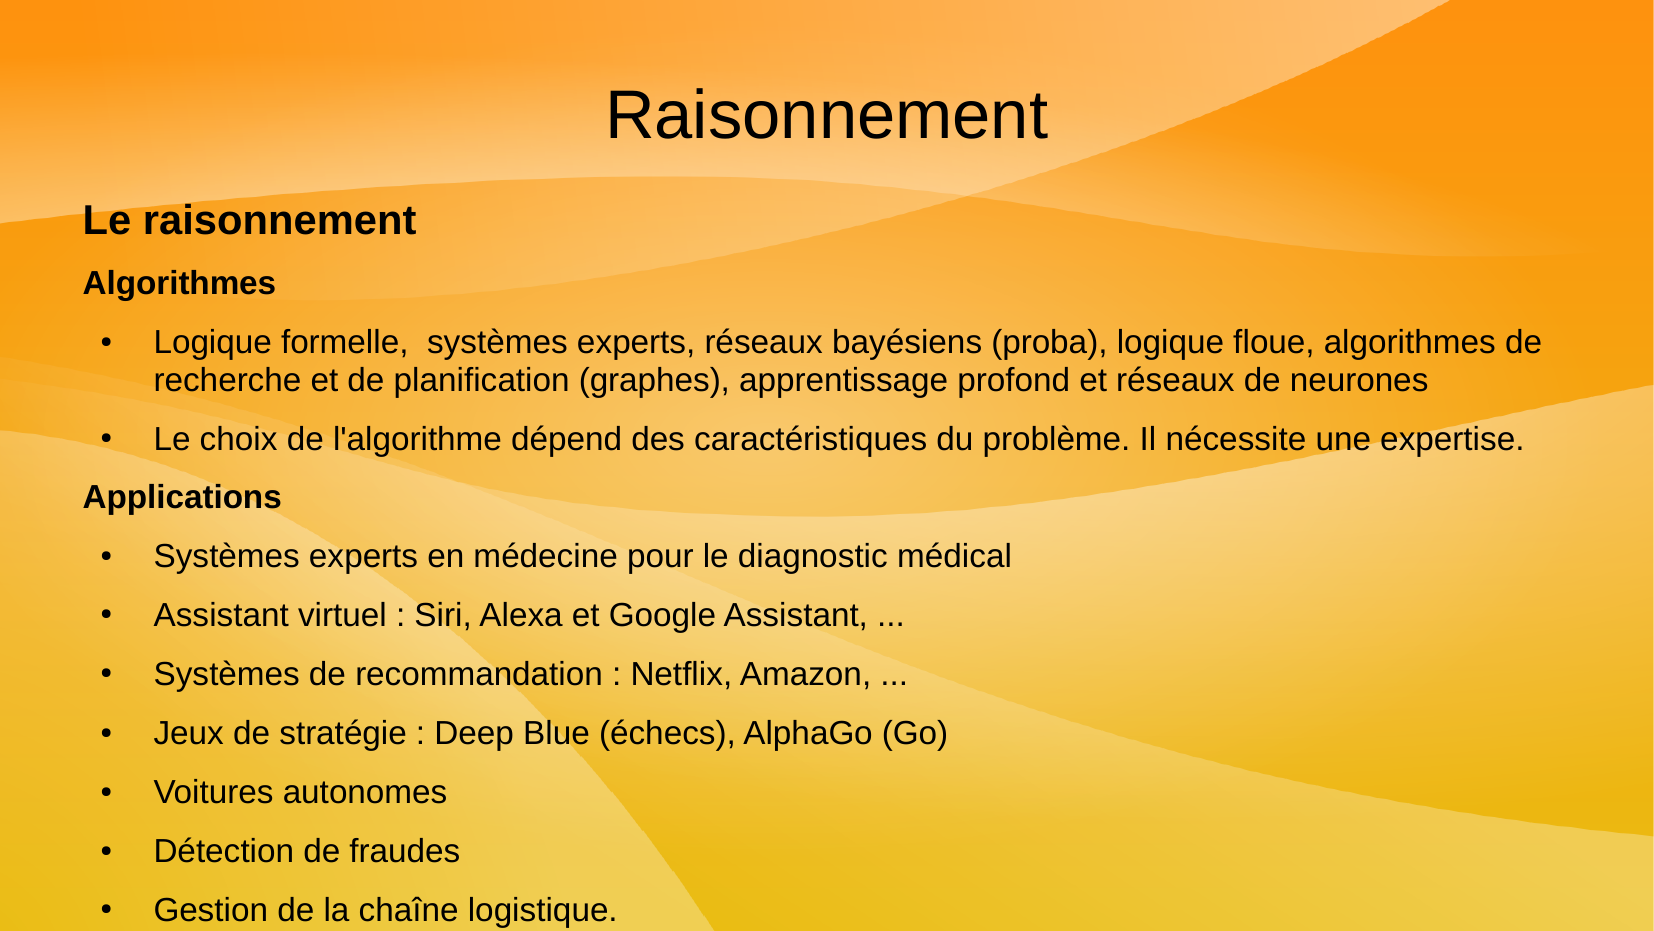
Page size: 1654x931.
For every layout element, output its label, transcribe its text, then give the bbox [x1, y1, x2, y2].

picture [0, 0, 1654, 931]
list Le raisonnement Algorithmes Logique formelle, systèmes experts, réseaux bayésiens (proba), logique floue, algorithmes de recherche et de planification (graphes), apprentissage profond et réseaux de neurones Le choix de l'algorithme dépend des caractéristiques du problème. Il nécessite une expertise. Applications Systèmes experts en médecine pour le diagnostic médical Assistant virtuel : Siri, Alexa et Google Assistant, ... Systèmes de recommandation : Netflix, Amazon, ... Jeux de stratégie : Deep Blue (échecs), AlphaGo (Go) Voitures autonomes Détection de fraudes Gestion de la chaîne logistique. [82, 196, 1571, 929]
title Raisonnement [82, 37, 1571, 193]
